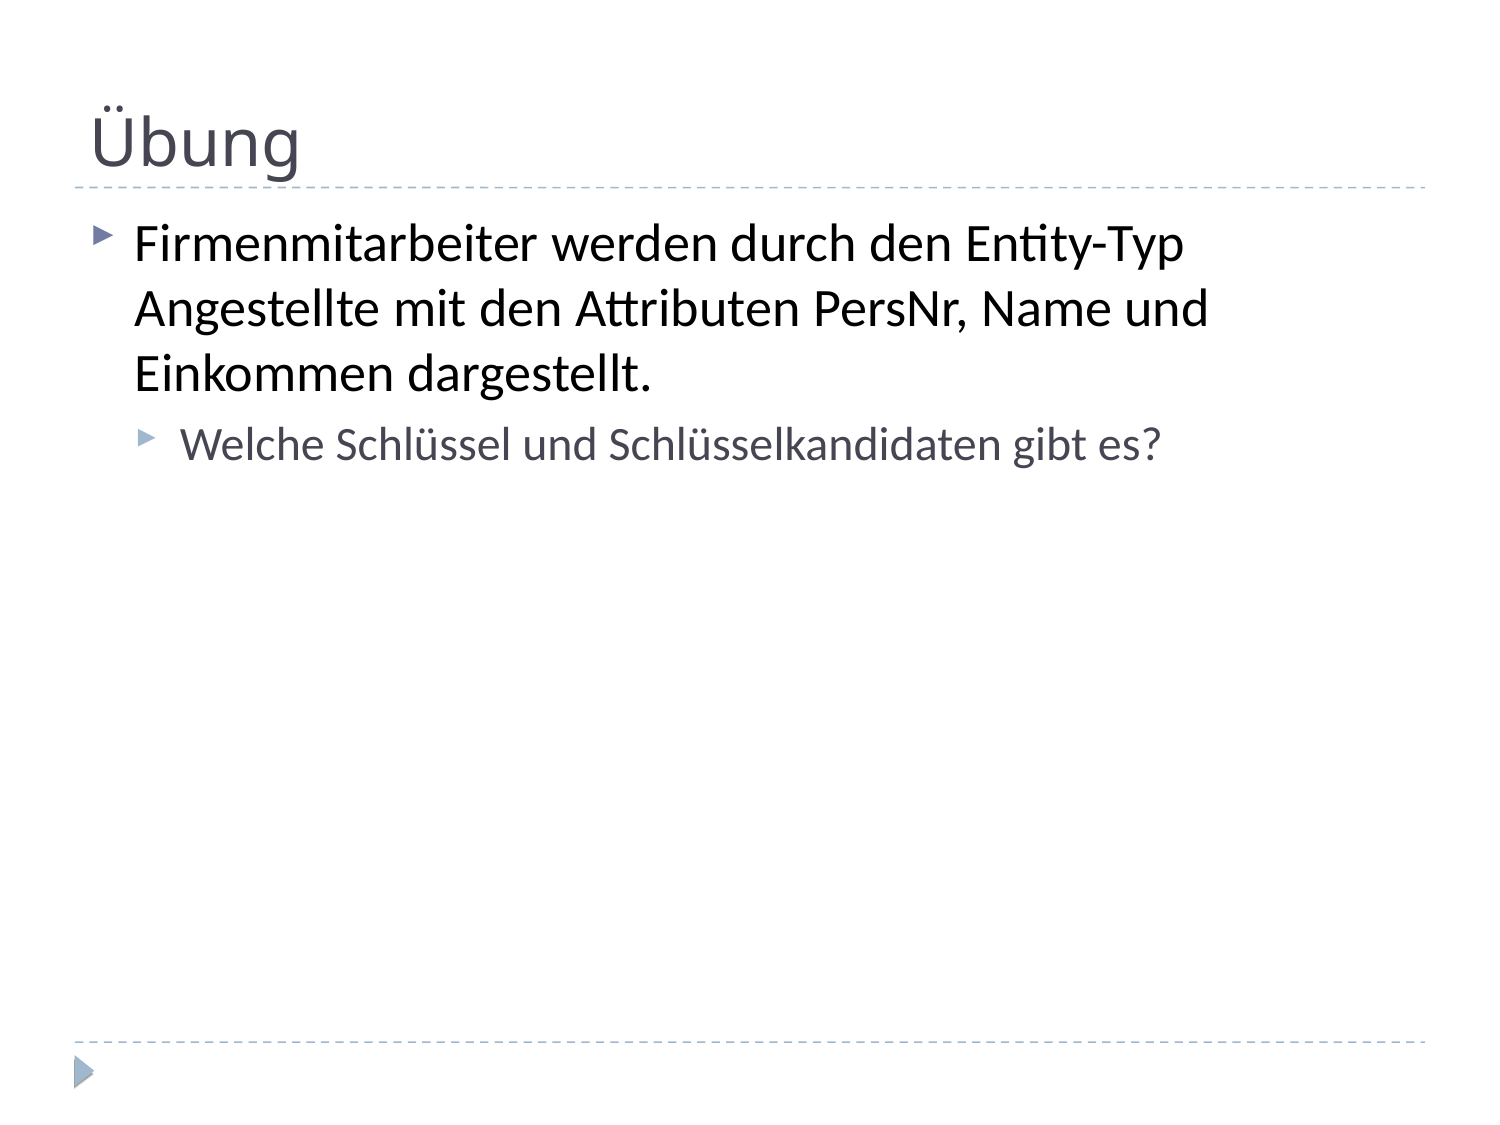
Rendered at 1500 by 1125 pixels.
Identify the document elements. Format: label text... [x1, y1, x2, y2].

list Firmenmitarbeiter werden durch den Entity-Typ Angestellte mit den Attributen PersNr, Name und Einkommen dargestellt. Welche Schlüssel und Schlüsselkandidaten gibt es? [75, 200, 1425, 1010]
title Übung [75, 24, 1425, 188]
